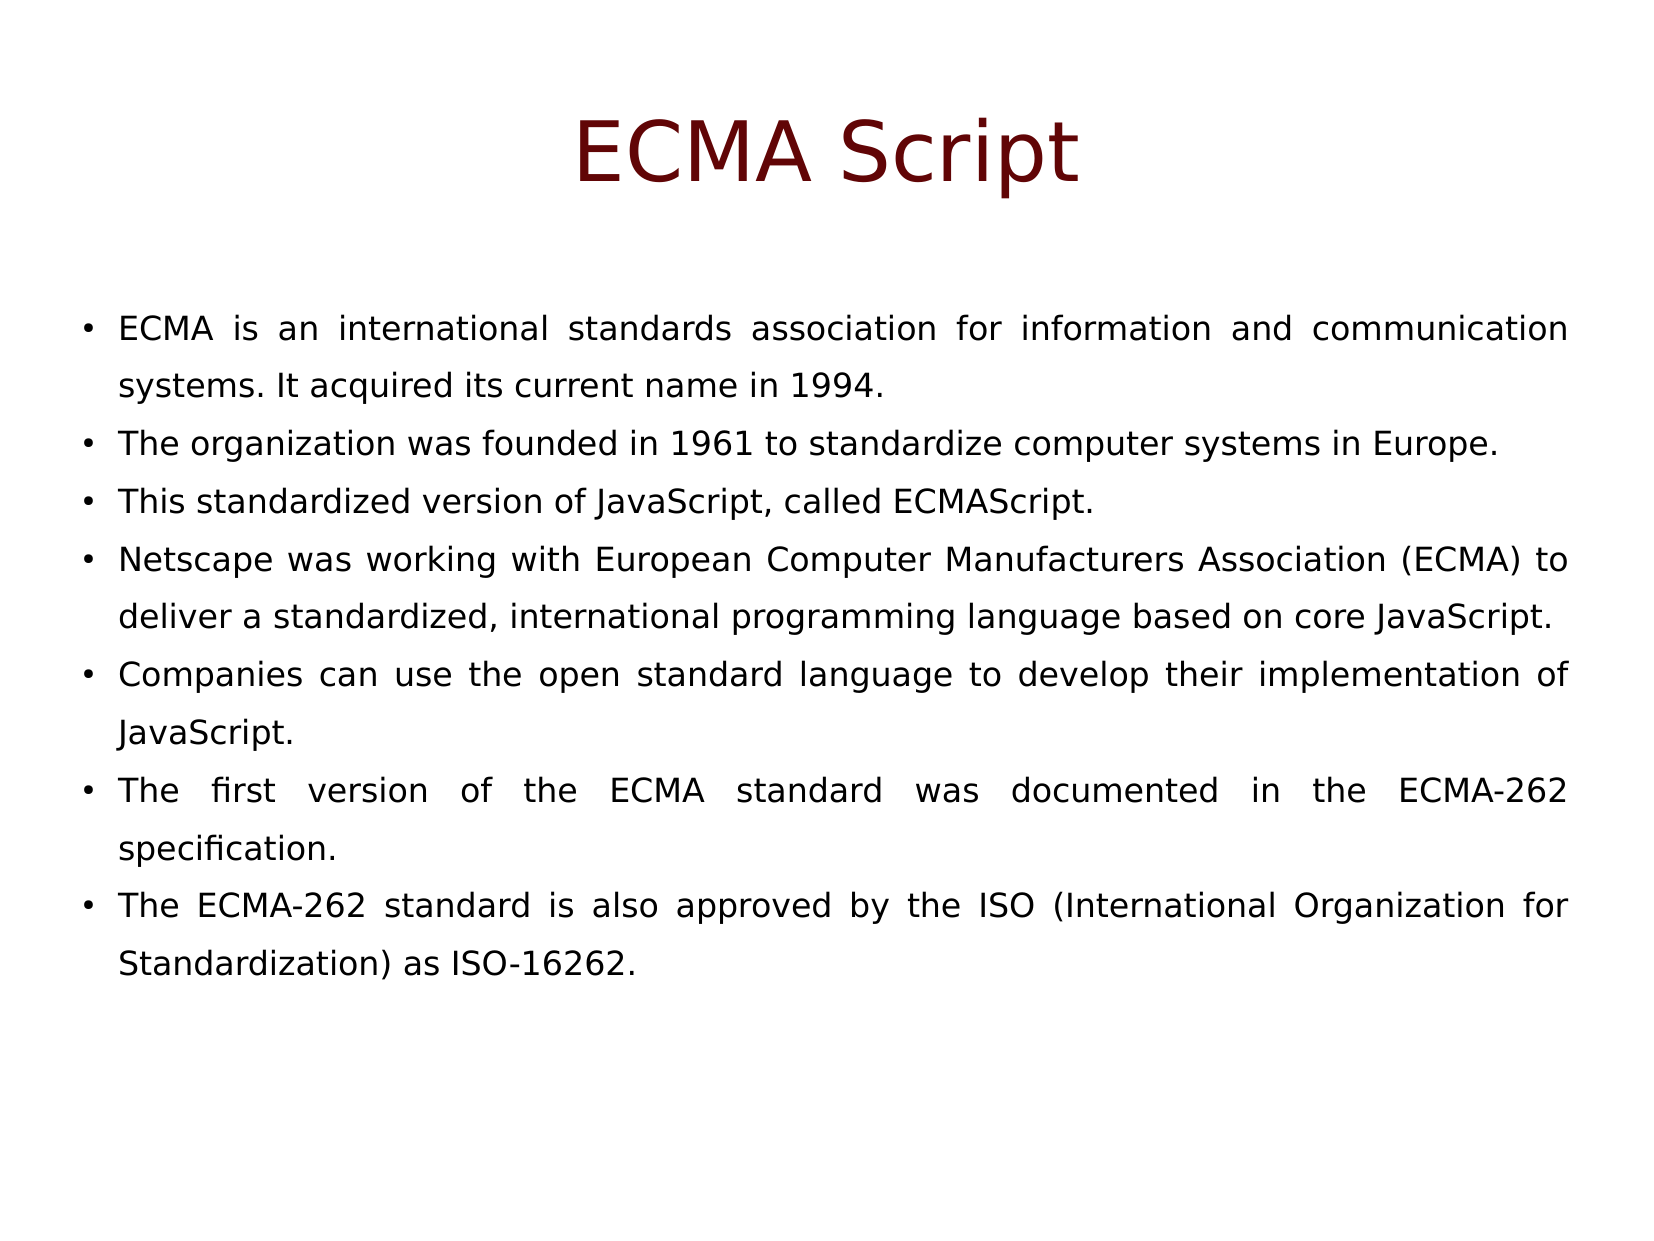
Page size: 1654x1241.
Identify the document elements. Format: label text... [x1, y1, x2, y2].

subtitle ECMA is an international standards association for information and communication systems. It acquired its current name in 1994. The organization was founded in 1961 to standardize computer systems in Europe. This standardized version of JavaScript, called ECMAScript. Netscape was working with European Computer Manufacturers Association (ECMA) to deliver a standardized, international programming language based on core JavaScript. Companies can use the open standard language to develop their implementation of JavaScript. The first version of the ECMA standard was documented in the ECMA-262 specification. The ECMA-262 standard is also approved by the ISO (International Organization for Standardization) as ISO-16262. [82, 290, 1571, 984]
title ECMA Script [82, 49, 1571, 257]
